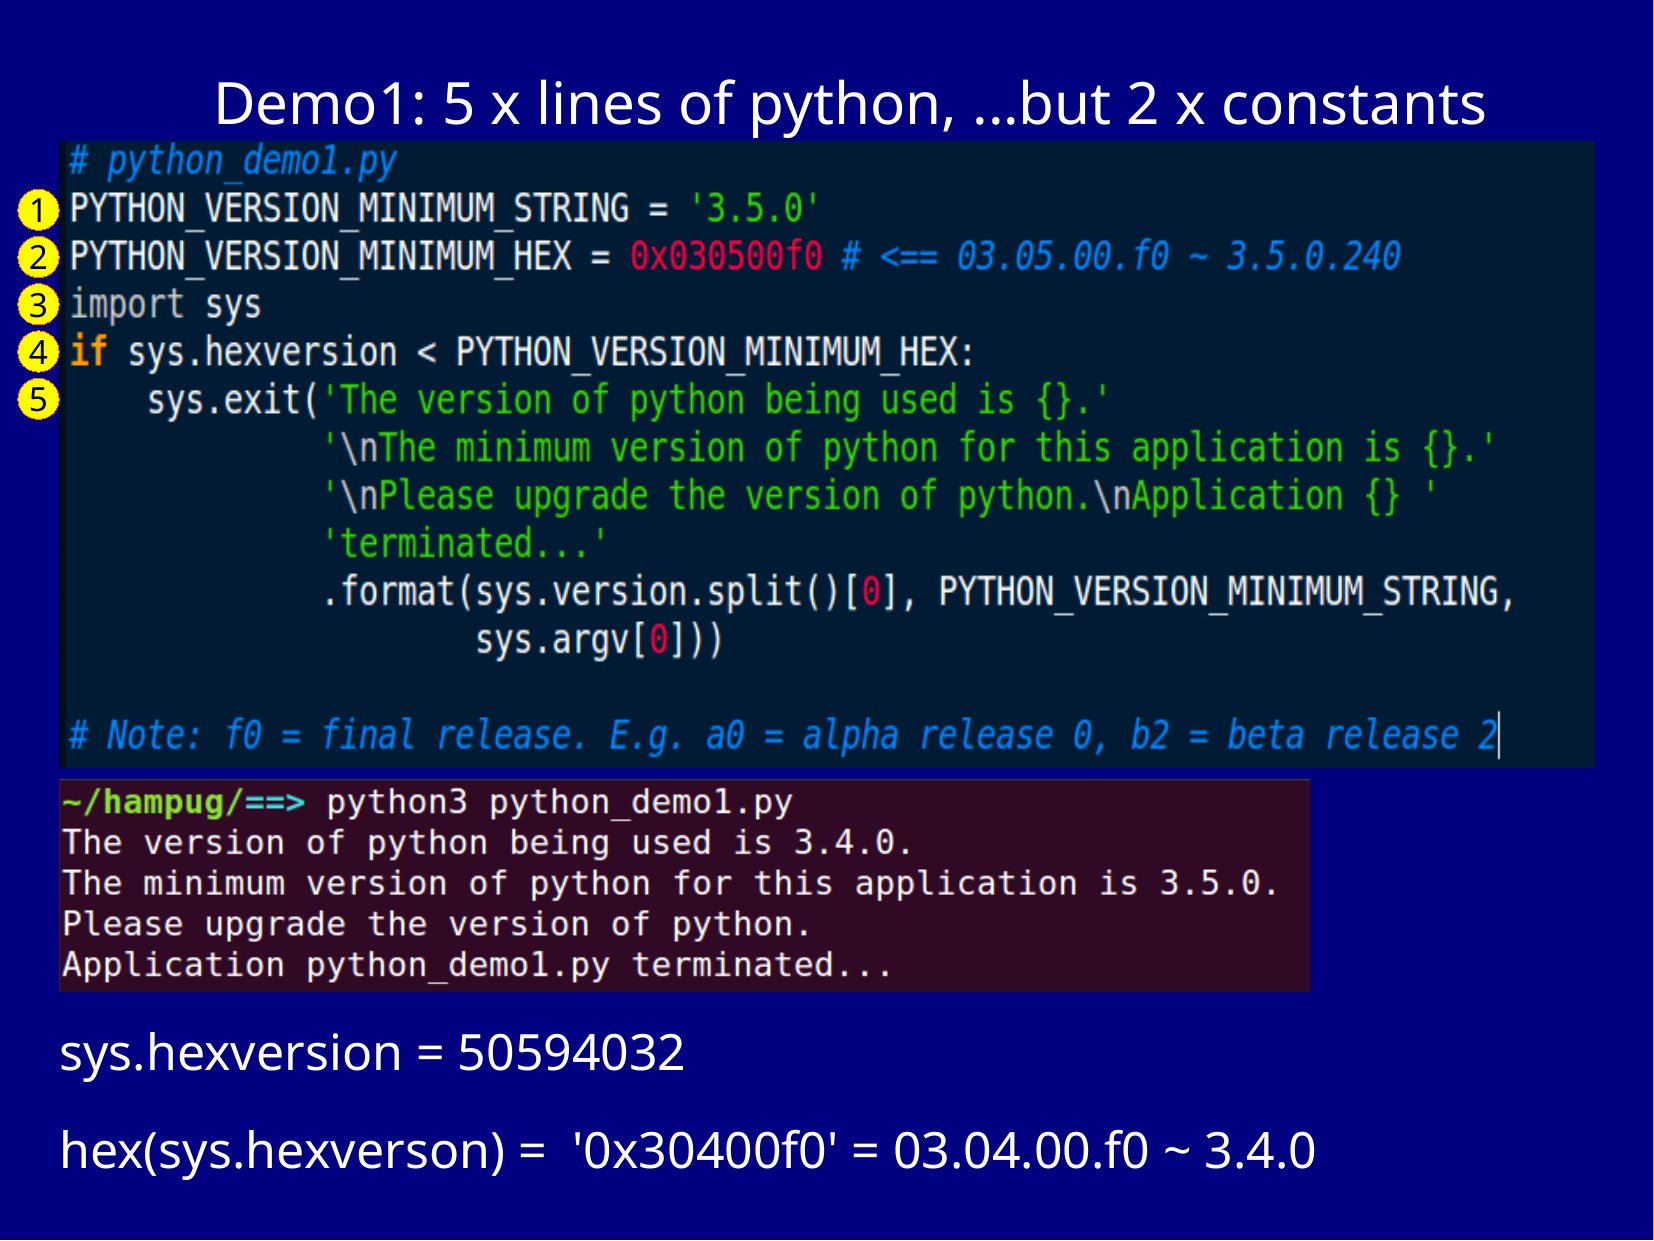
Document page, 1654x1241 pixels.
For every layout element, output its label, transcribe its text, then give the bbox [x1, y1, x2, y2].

title Demo1: 5 x lines of python, ...but 2 x constants [106, 49, 1595, 141]
picture [59, 779, 1310, 992]
text_box 4 [17, 330, 60, 373]
text_box 5 [17, 378, 60, 420]
text_box 2 [17, 236, 60, 278]
picture [59, 141, 1595, 768]
text_box 1 [17, 189, 60, 231]
list sys.hexversion = 50594032 hex(sys.hexverson) = '0x30400f0' = 03.04.00.f0 ~ 3.4.0 [59, 1016, 1595, 1205]
text_box 3 [17, 283, 60, 325]
